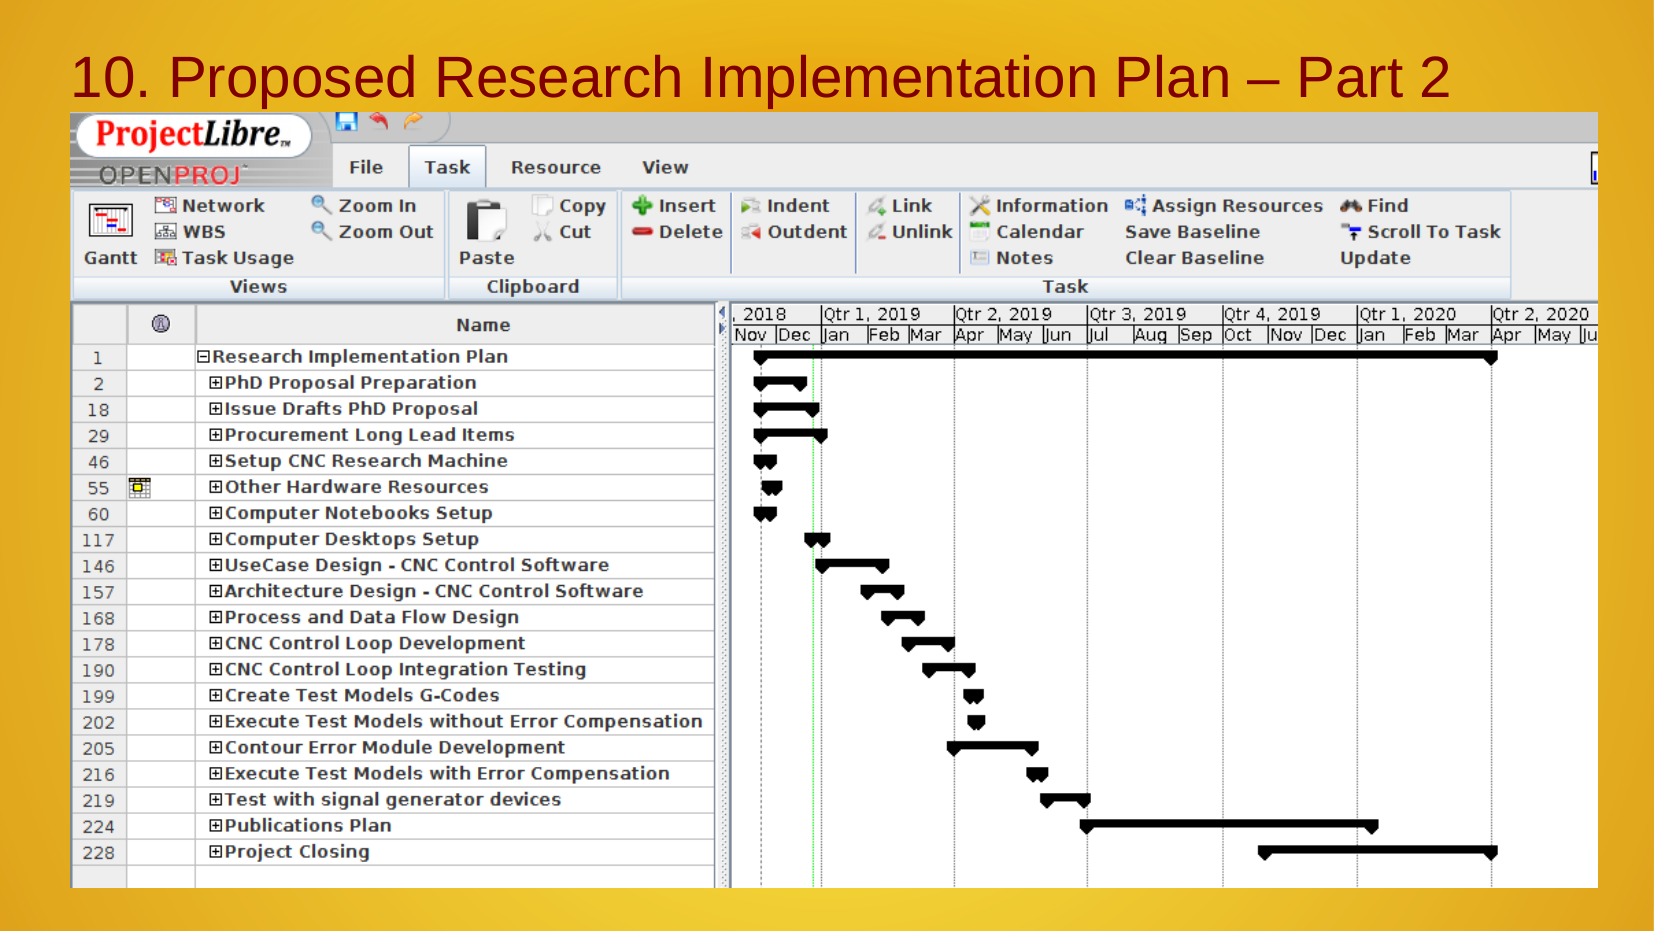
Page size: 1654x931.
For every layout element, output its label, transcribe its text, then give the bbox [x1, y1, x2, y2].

title 10. Proposed Research Implementation Plan – Part 2 [70, 0, 1560, 112]
picture [70, 112, 1598, 888]
